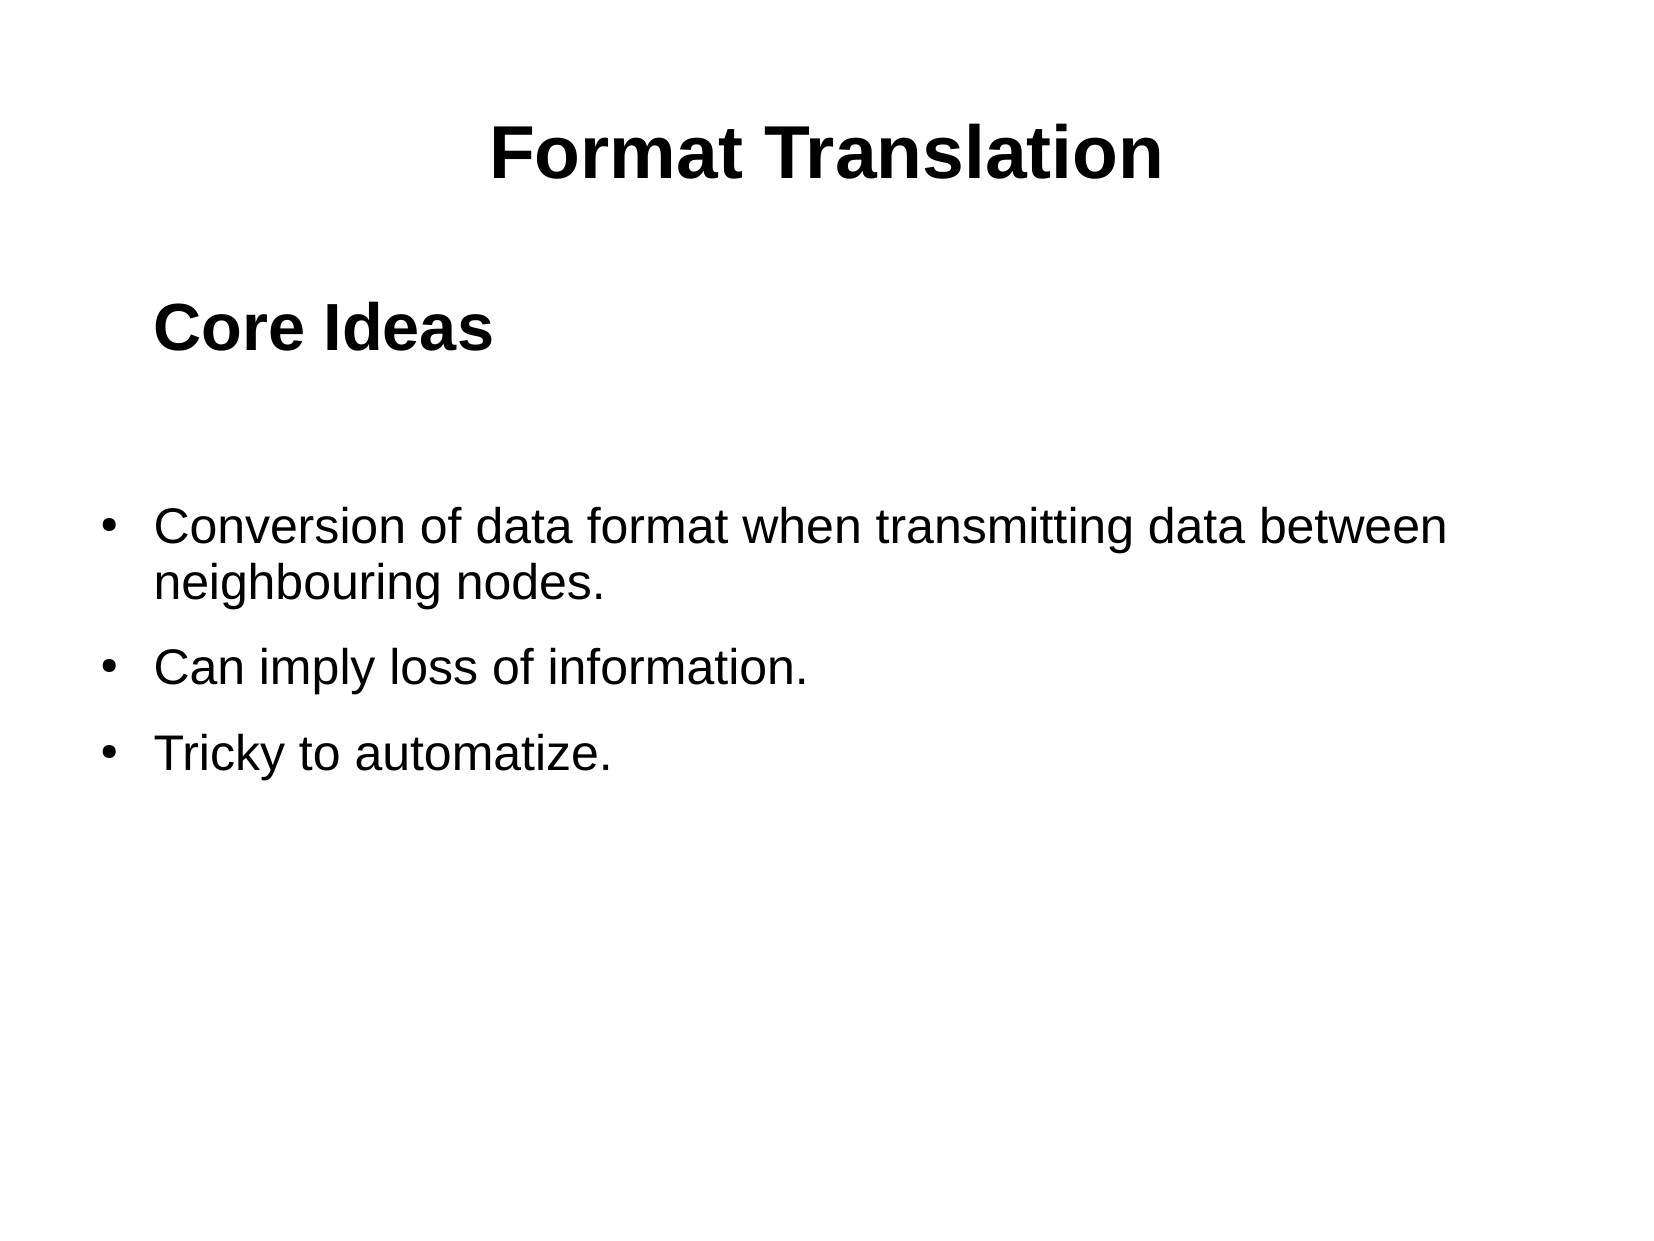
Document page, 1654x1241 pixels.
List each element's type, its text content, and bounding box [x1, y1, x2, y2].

title Format Translation [82, 49, 1571, 257]
list Core Ideas Conversion of data format when transmitting data between neighbouring nodes. Can imply loss of information. Tricky to automatize. [82, 290, 1571, 1109]
